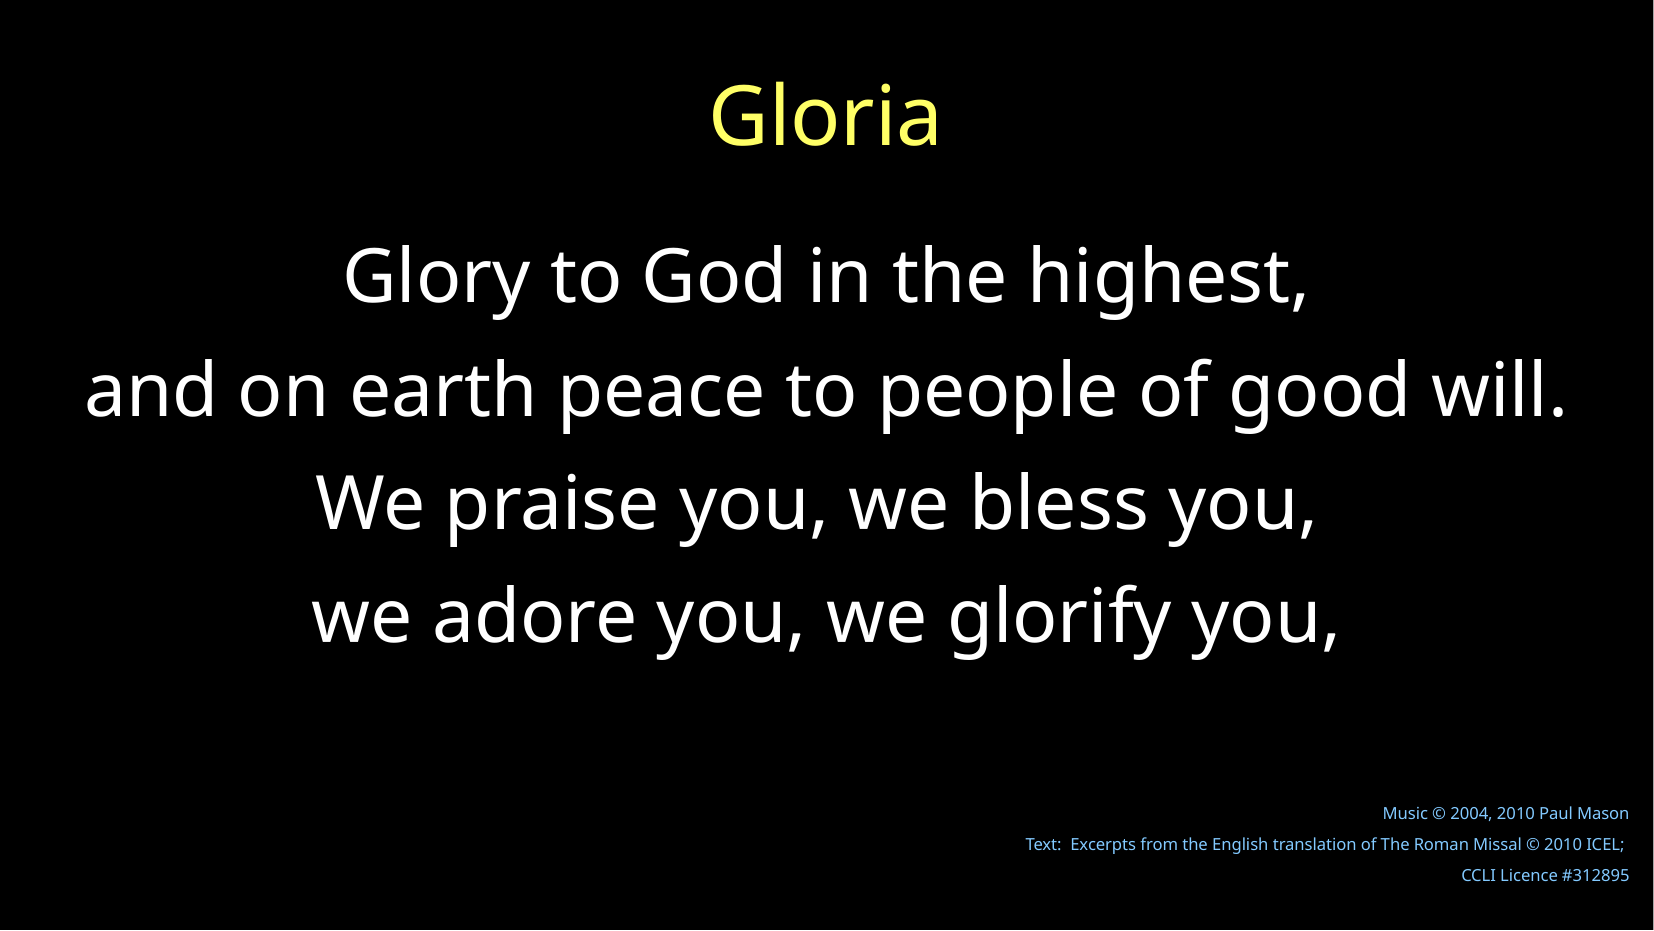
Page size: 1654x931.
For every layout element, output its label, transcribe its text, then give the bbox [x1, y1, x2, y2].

text_box Music © 2004, 2010 Paul Mason Text: Excerpts from the English translation of The Roman Missal © 2010 ICEL; CCLI Licence #312895 [35, 803, 1630, 886]
title Gloria [82, 37, 1571, 193]
list Glory to God in the highest, and on earth peace to people of good will. We praise you, we bless you, we adore you, we glorify you, [0, 230, 1654, 922]
